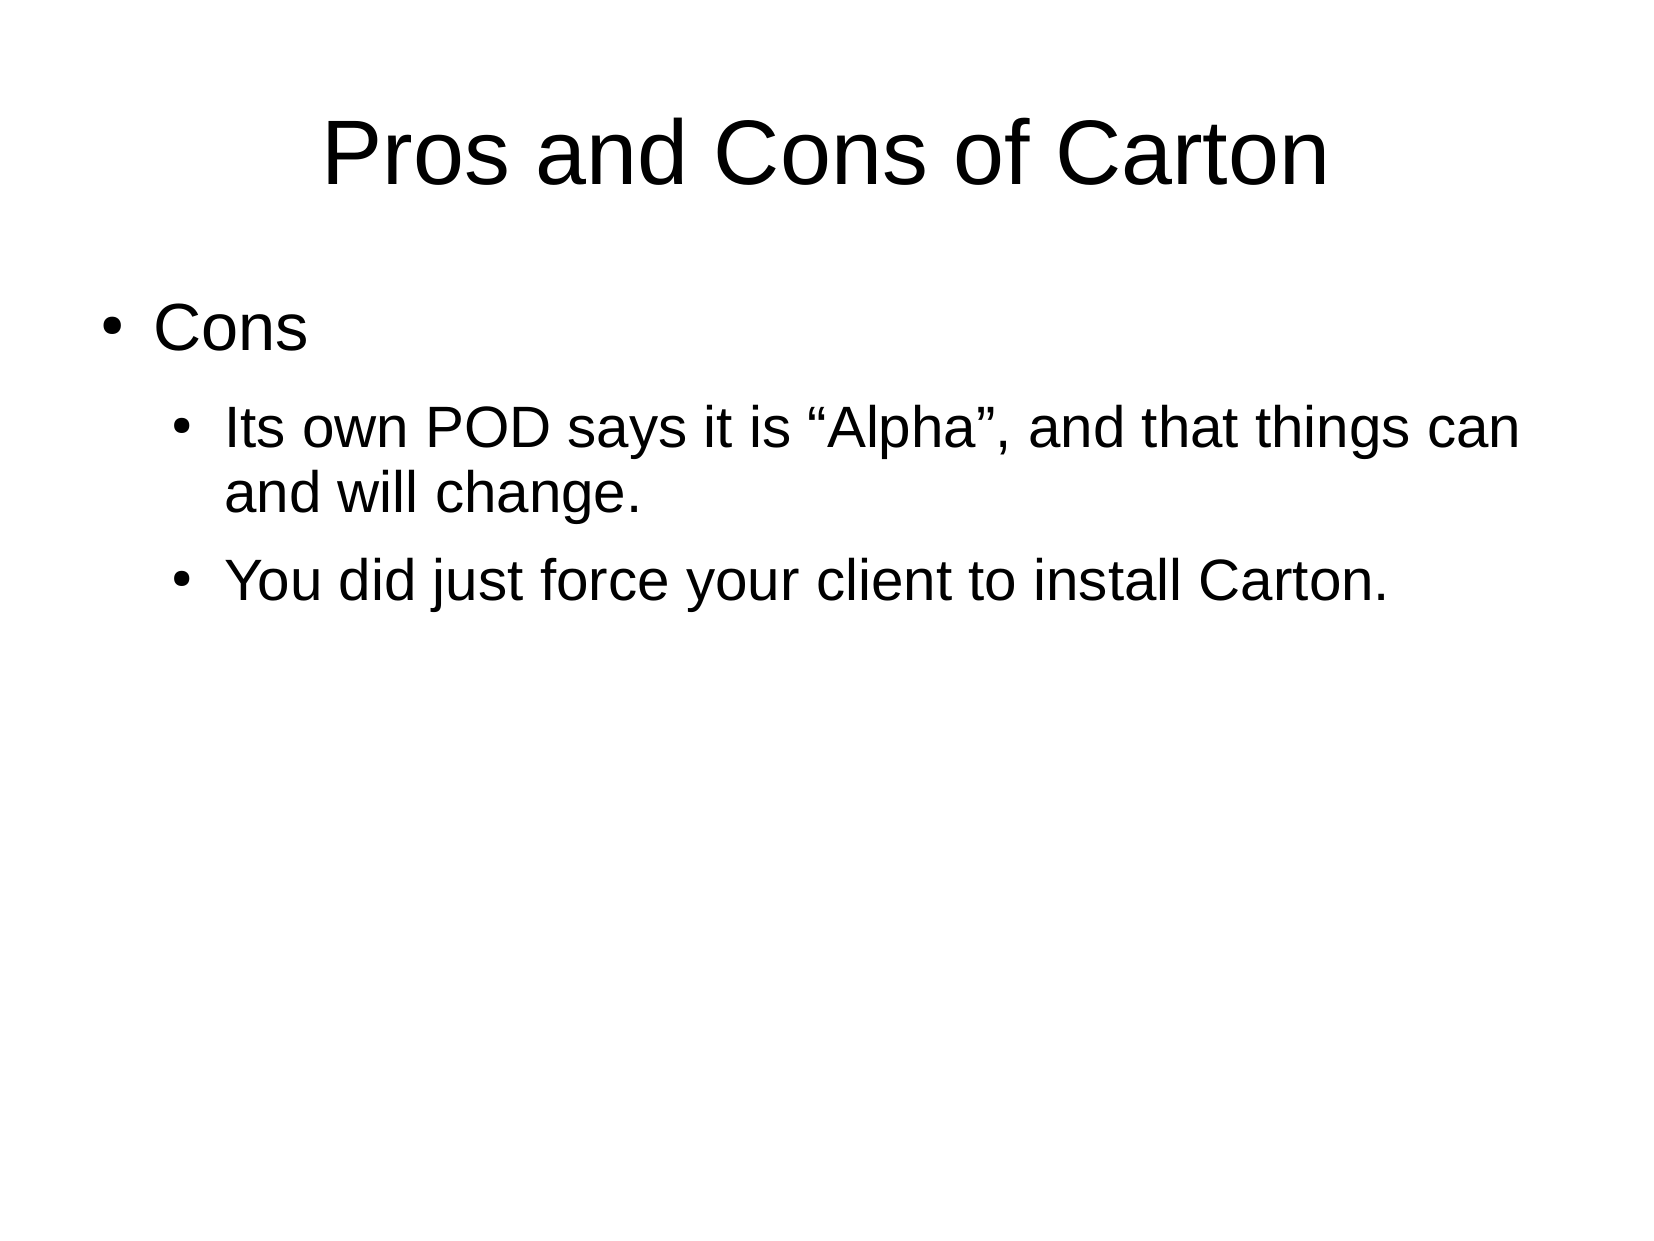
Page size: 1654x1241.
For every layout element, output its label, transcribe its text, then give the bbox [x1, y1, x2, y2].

list Cons Its own POD says it is “Alpha”, and that things can and will change. You did just force your client to install Carton. [82, 290, 1571, 1109]
title Pros and Cons of Carton [82, 49, 1571, 257]
